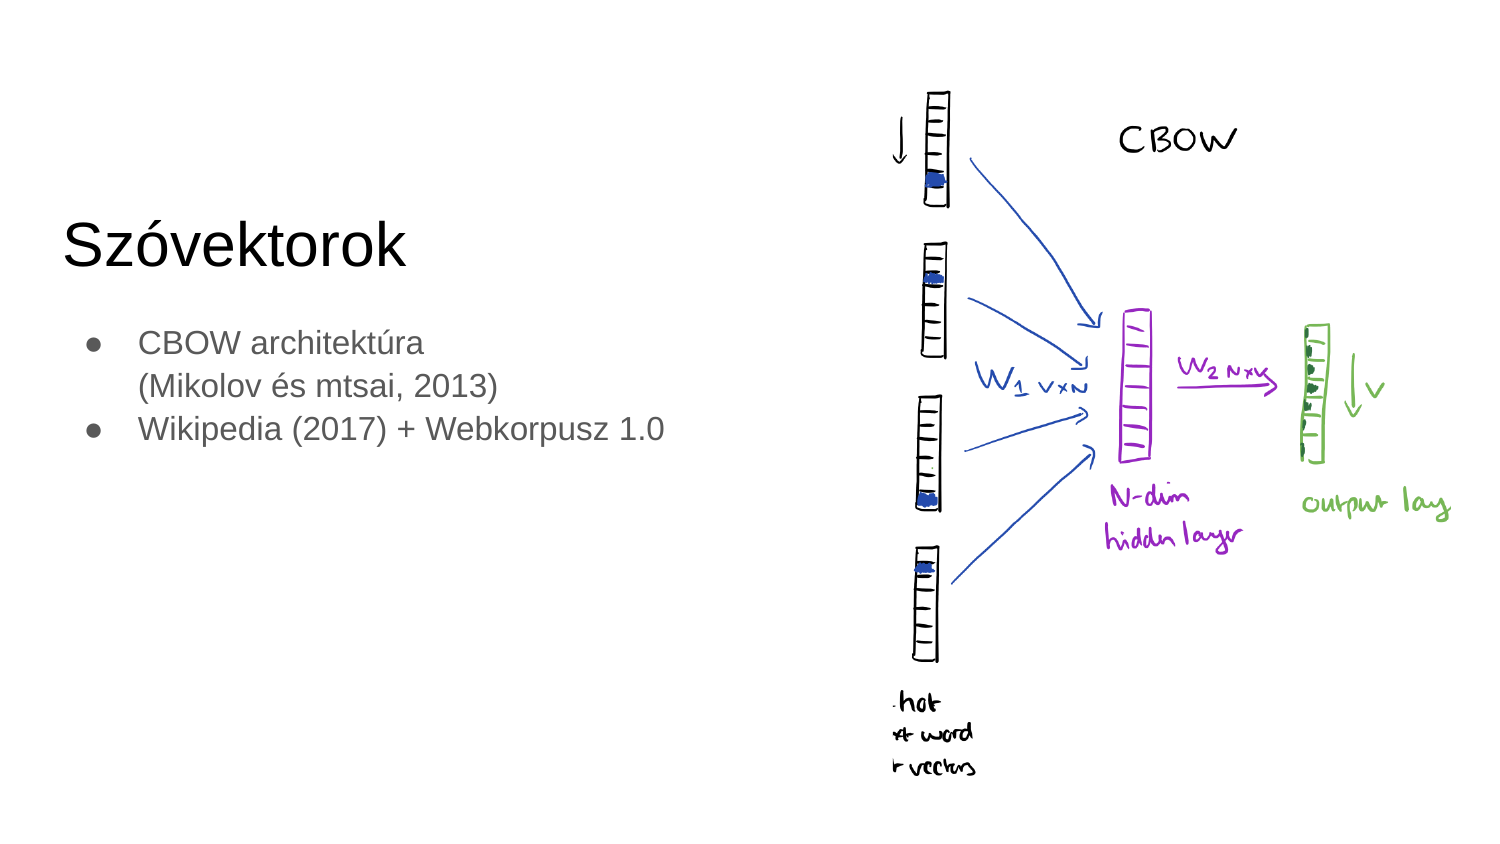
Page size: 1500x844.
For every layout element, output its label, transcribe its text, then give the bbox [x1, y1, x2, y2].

picture [892, 50, 1451, 793]
title Szóvektorok [47, 66, 838, 295]
list CBOW architektúra (Mikolov és mtsai, 2013) Wikipedia (2017) + Webkorpusz 1.0 [47, 304, 838, 727]
